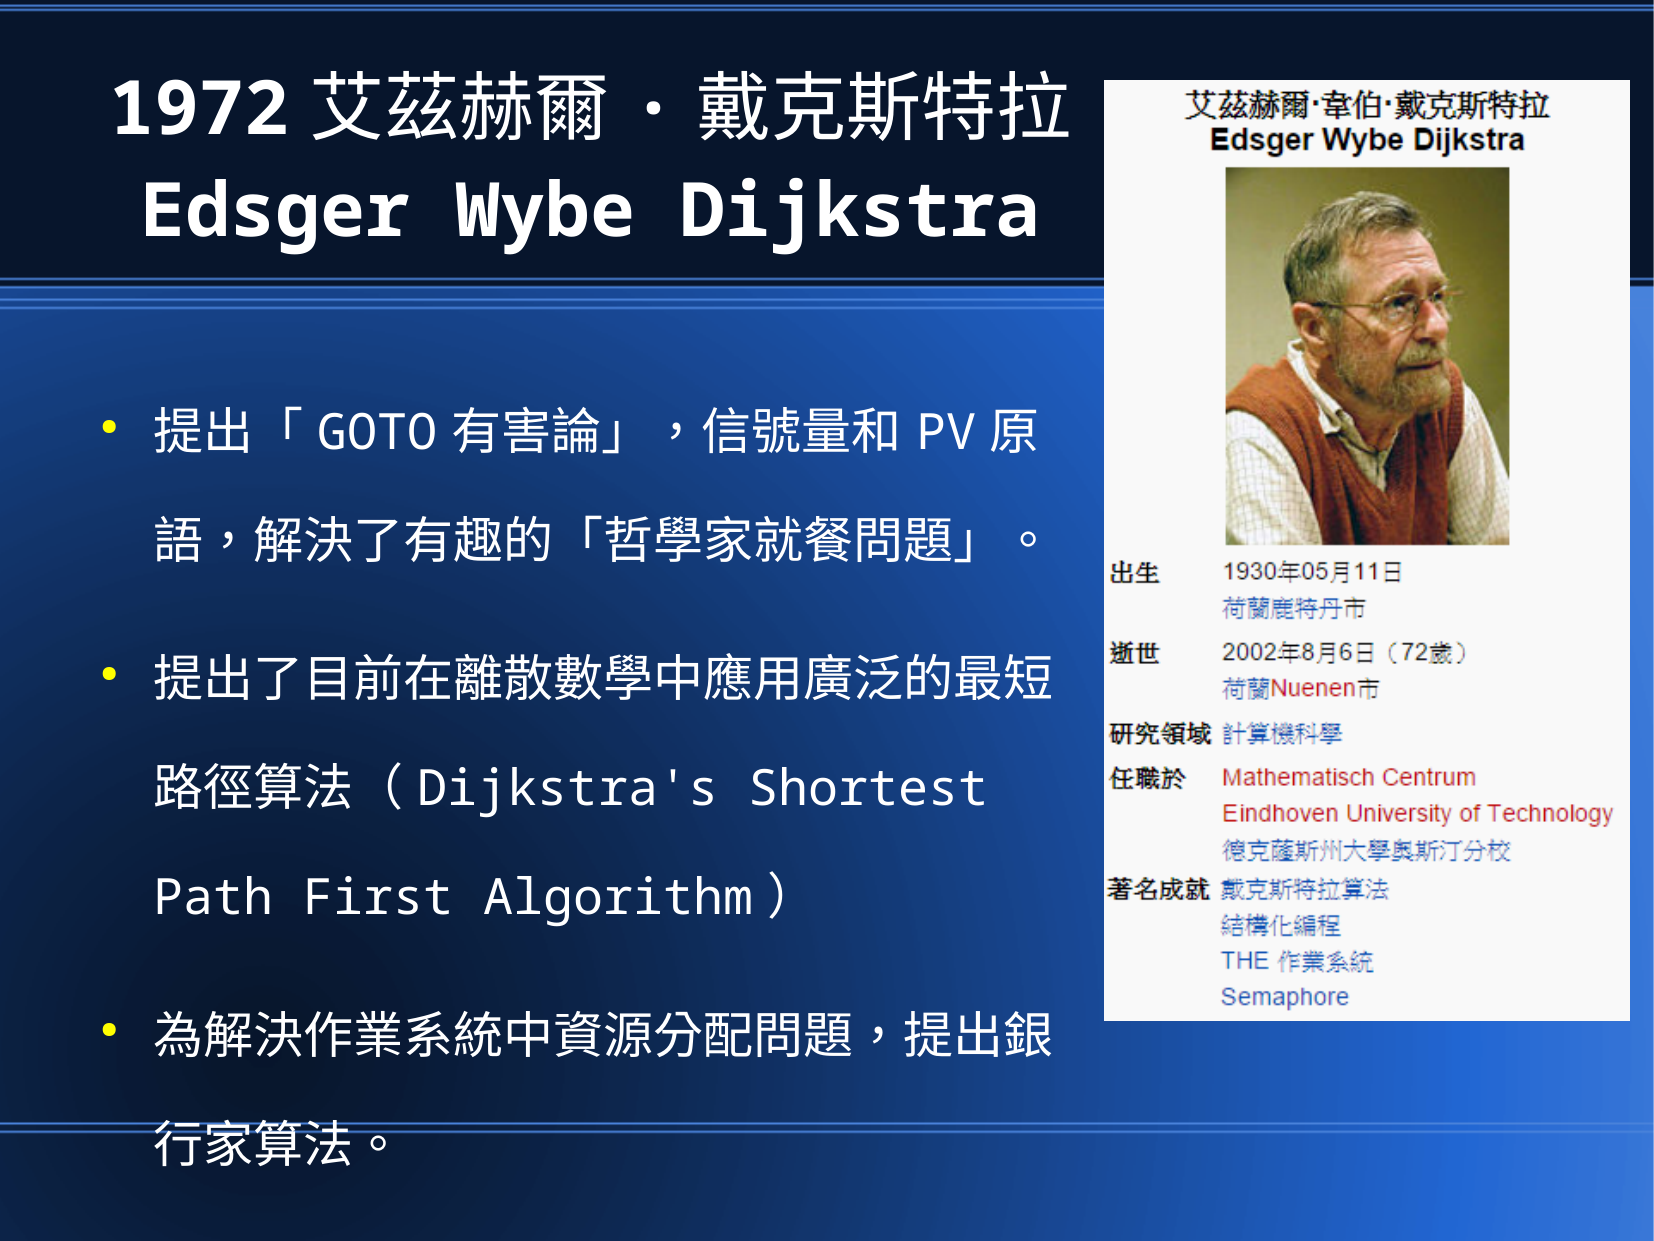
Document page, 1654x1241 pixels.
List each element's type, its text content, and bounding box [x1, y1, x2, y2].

title 1972艾茲赫爾·戴克斯特拉 Edsger Wybe Dijkstra [82, 32, 1099, 273]
list 提出「GOTO有害論」，信號量和PV原語，解決了有趣的「哲學家就餐問題」。 提出了目前在離散數學中應用廣泛的最短路徑算法（Dijkstra's Shortest Path First Algorithm） 為解決作業系統中資源分配問題，提出銀行家算法。 [82, 355, 1063, 1170]
picture [0, 0, 1654, 1241]
